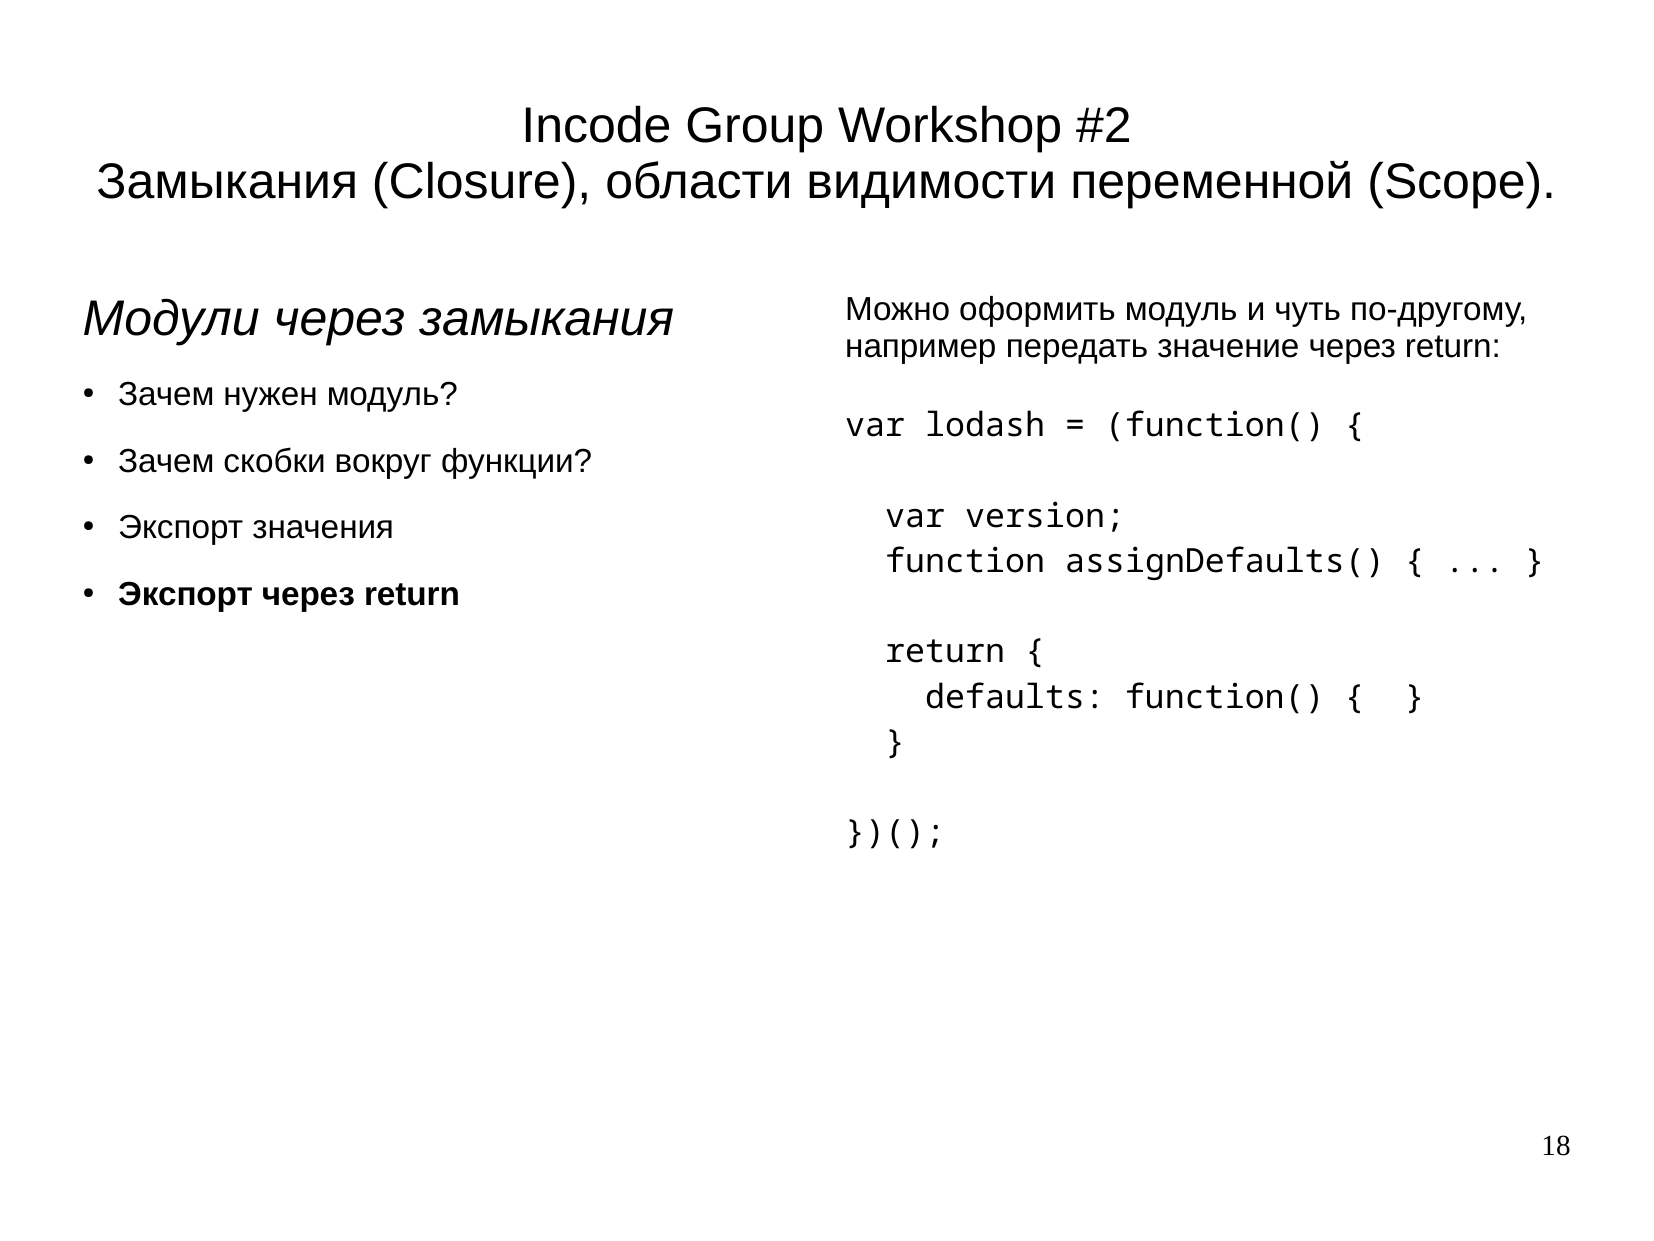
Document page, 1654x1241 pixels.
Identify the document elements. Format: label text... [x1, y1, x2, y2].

list Можно оформить модуль и чуть по-другому, например передать значение через return: var lodash = (function() { var version; function assignDefaults() { ... } return { defaults: function() { } } })(); [845, 290, 1572, 1010]
list Модули через замыкания Зачем нужен модуль? Зачем скобки вокруг функции? Экспорт значения Экспорт через return [82, 290, 809, 1010]
title Incode Group Workshop #2 Замыкания (Closure), области видимости переменной (Scope). [82, 49, 1571, 257]
